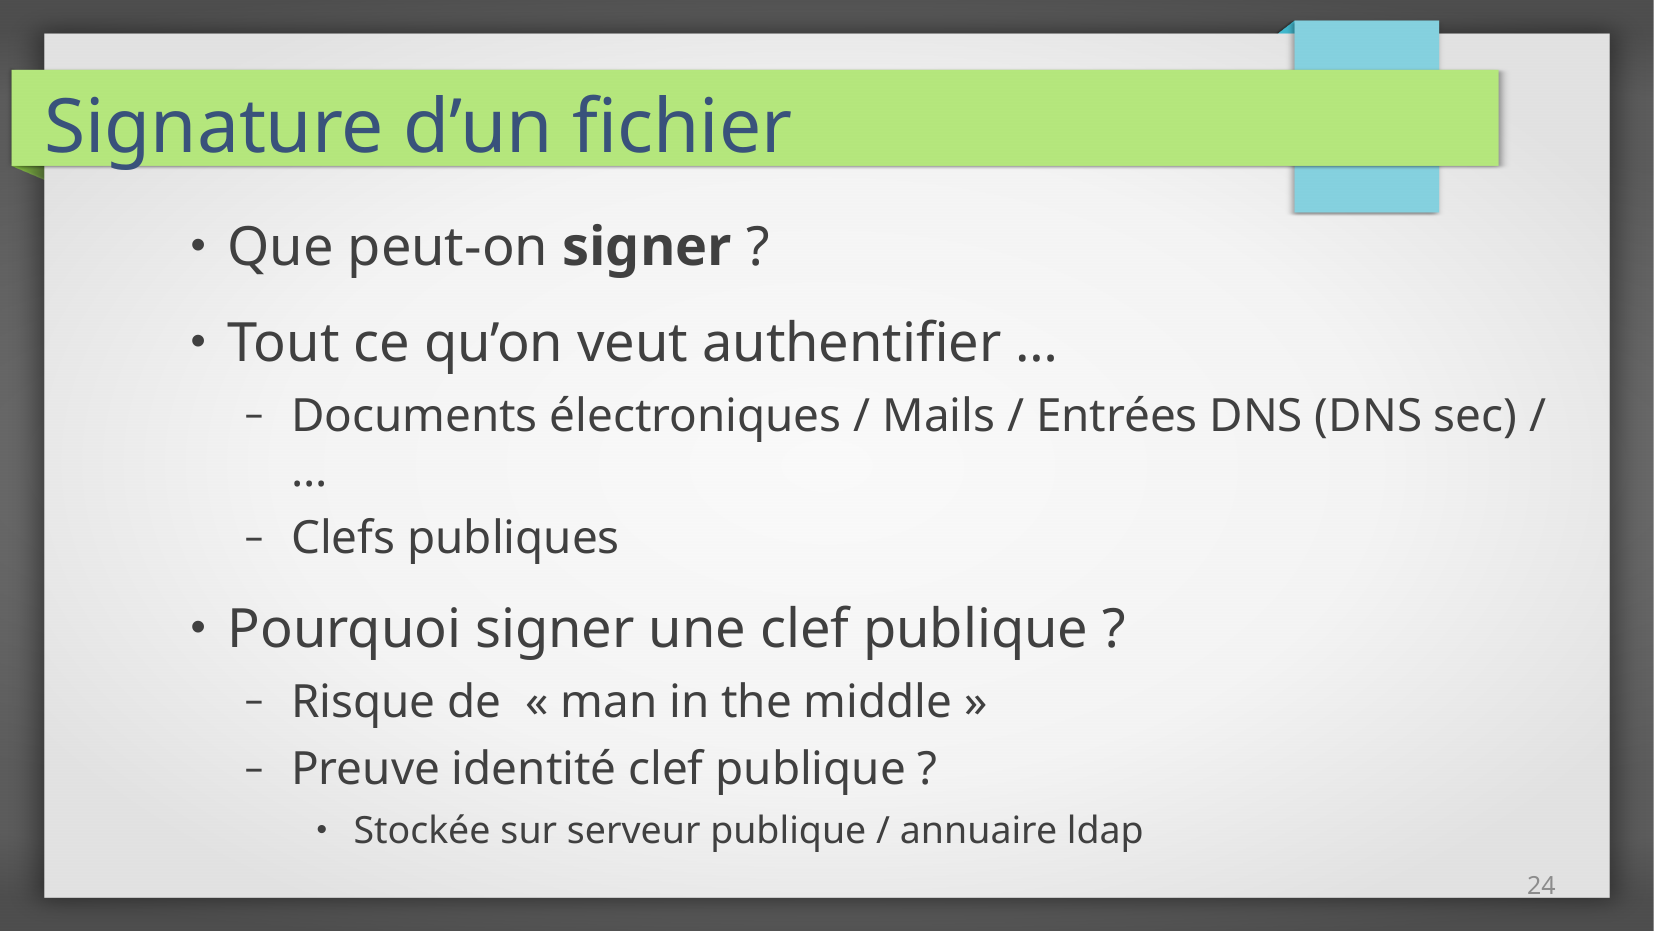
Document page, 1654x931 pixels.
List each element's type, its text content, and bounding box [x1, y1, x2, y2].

text_box Que peut-on signer ? Tout ce qu’on veut authentifier … Documents électroniques / Mails / Entrées DNS (DNS sec) / ... Clefs publiques Pourquoi signer une clef publique ? Risque de « man in the middle » Preuve identité clef publique ? Stockée sur serveur publique / annuaire ldap [175, 211, 1571, 780]
text_box <numéro> [1184, 862, 1571, 912]
text_box Signature d’un fichier [29, 29, 1518, 174]
picture [0, 0, 1654, 931]
